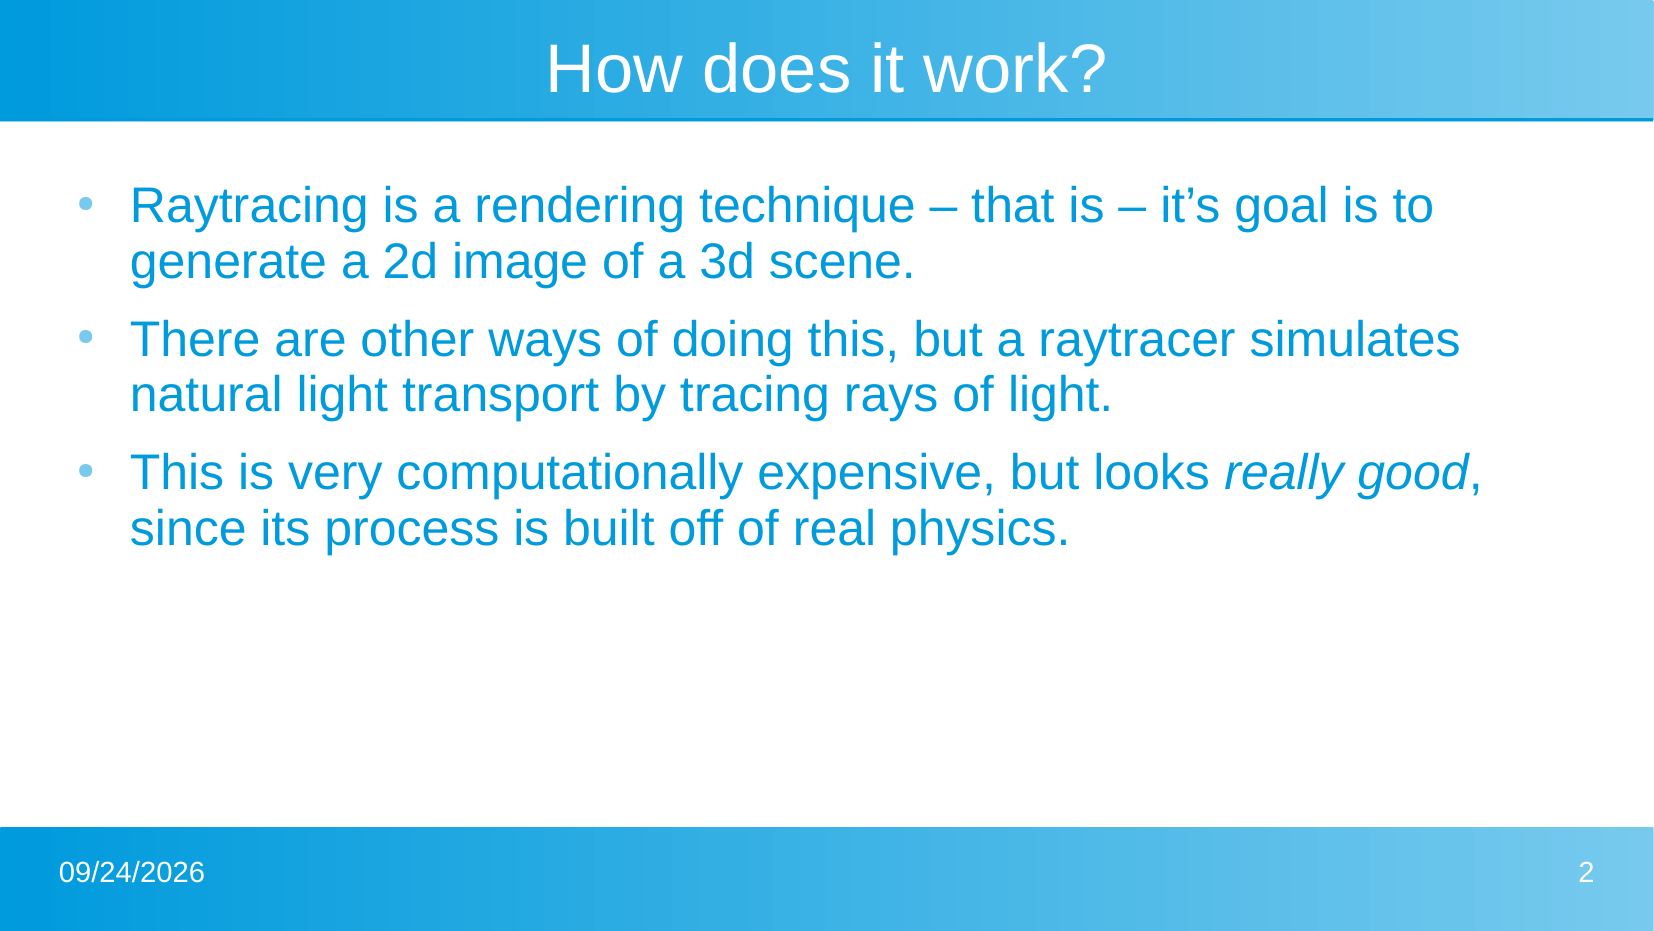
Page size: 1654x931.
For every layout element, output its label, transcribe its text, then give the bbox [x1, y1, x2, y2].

title How does it work? [59, 29, 1595, 108]
list Raytracing is a rendering technique – that is – it’s goal is to generate a 2d image of a 3d scene. There are other ways of doing this, but a raytracer simulates natural light transport by tracing rays of light. This is very computationally expensive, but looks really good, since its process is built off of real physics. [59, 177, 1595, 768]
